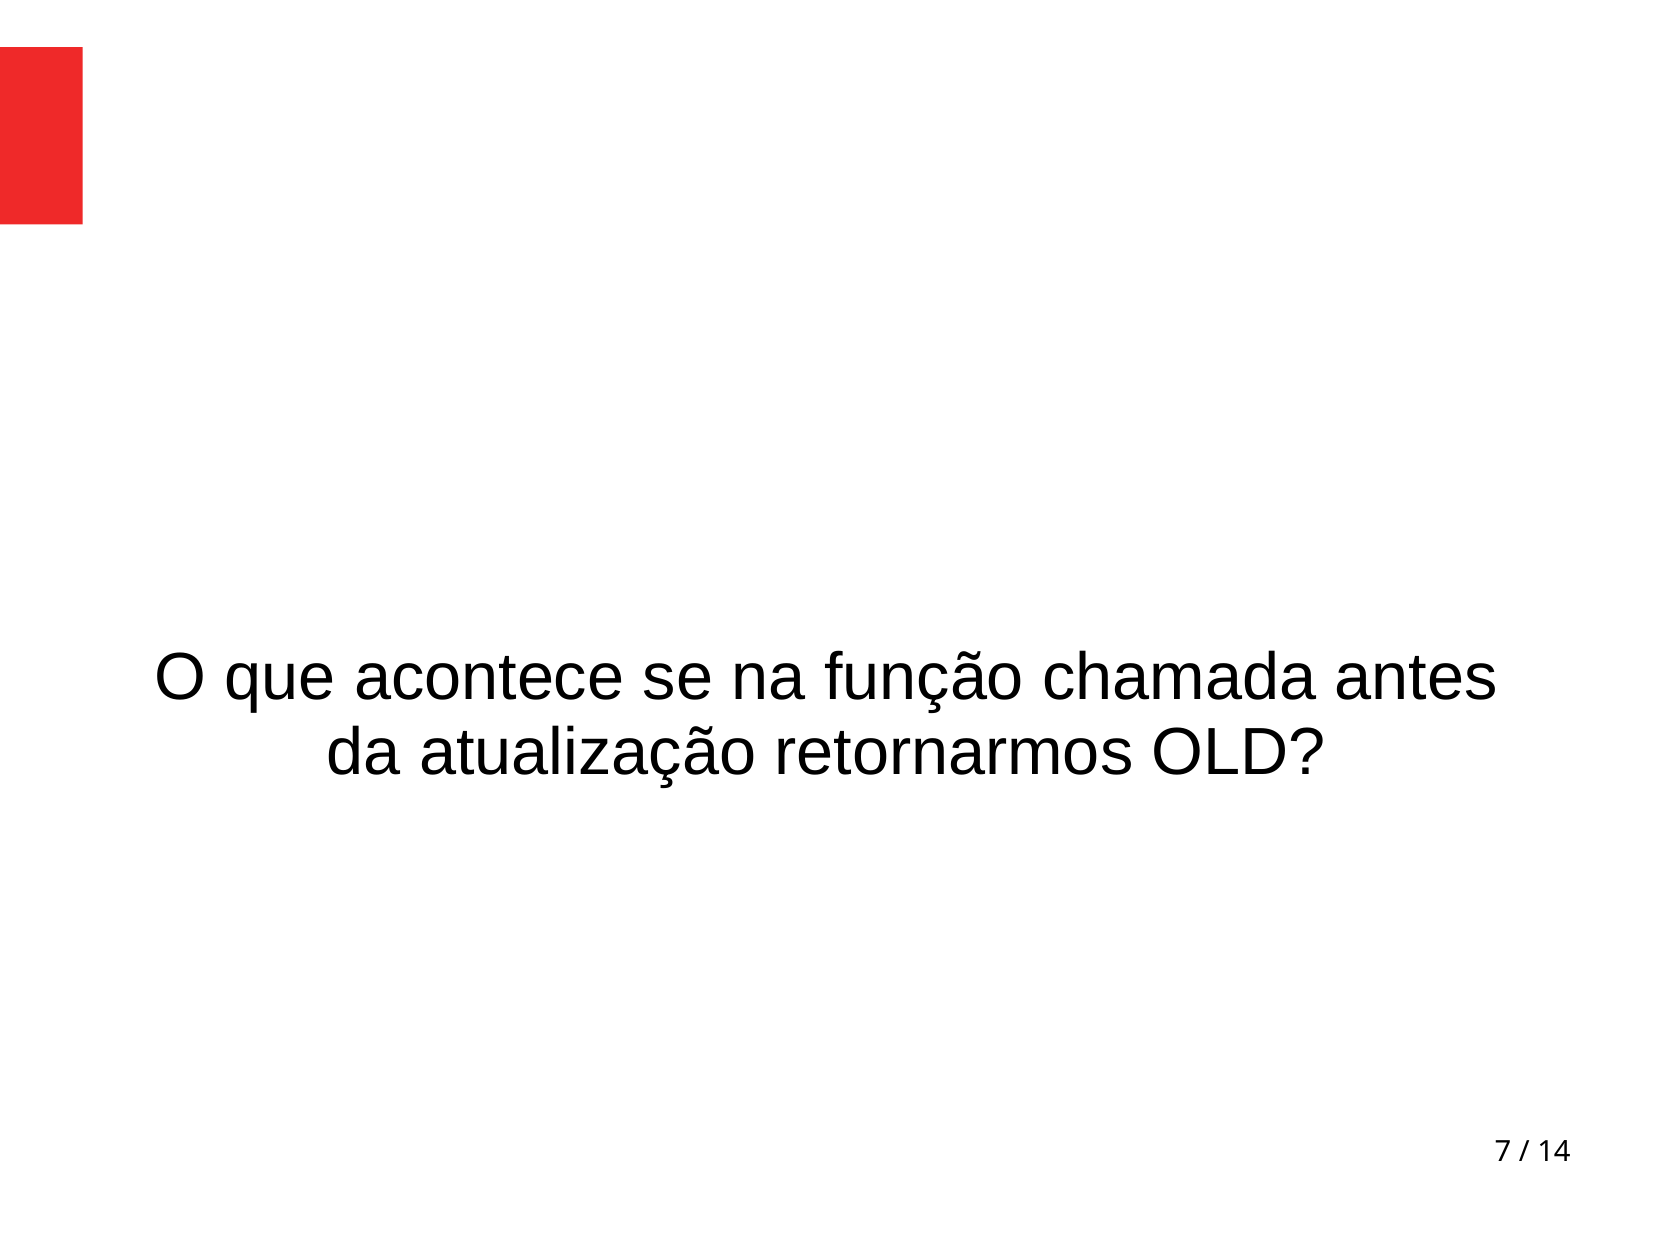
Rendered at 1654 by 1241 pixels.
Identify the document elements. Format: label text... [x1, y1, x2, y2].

subtitle O que acontece se na função chamada antes da atualização retornarmos OLD? [118, 354, 1536, 1074]
